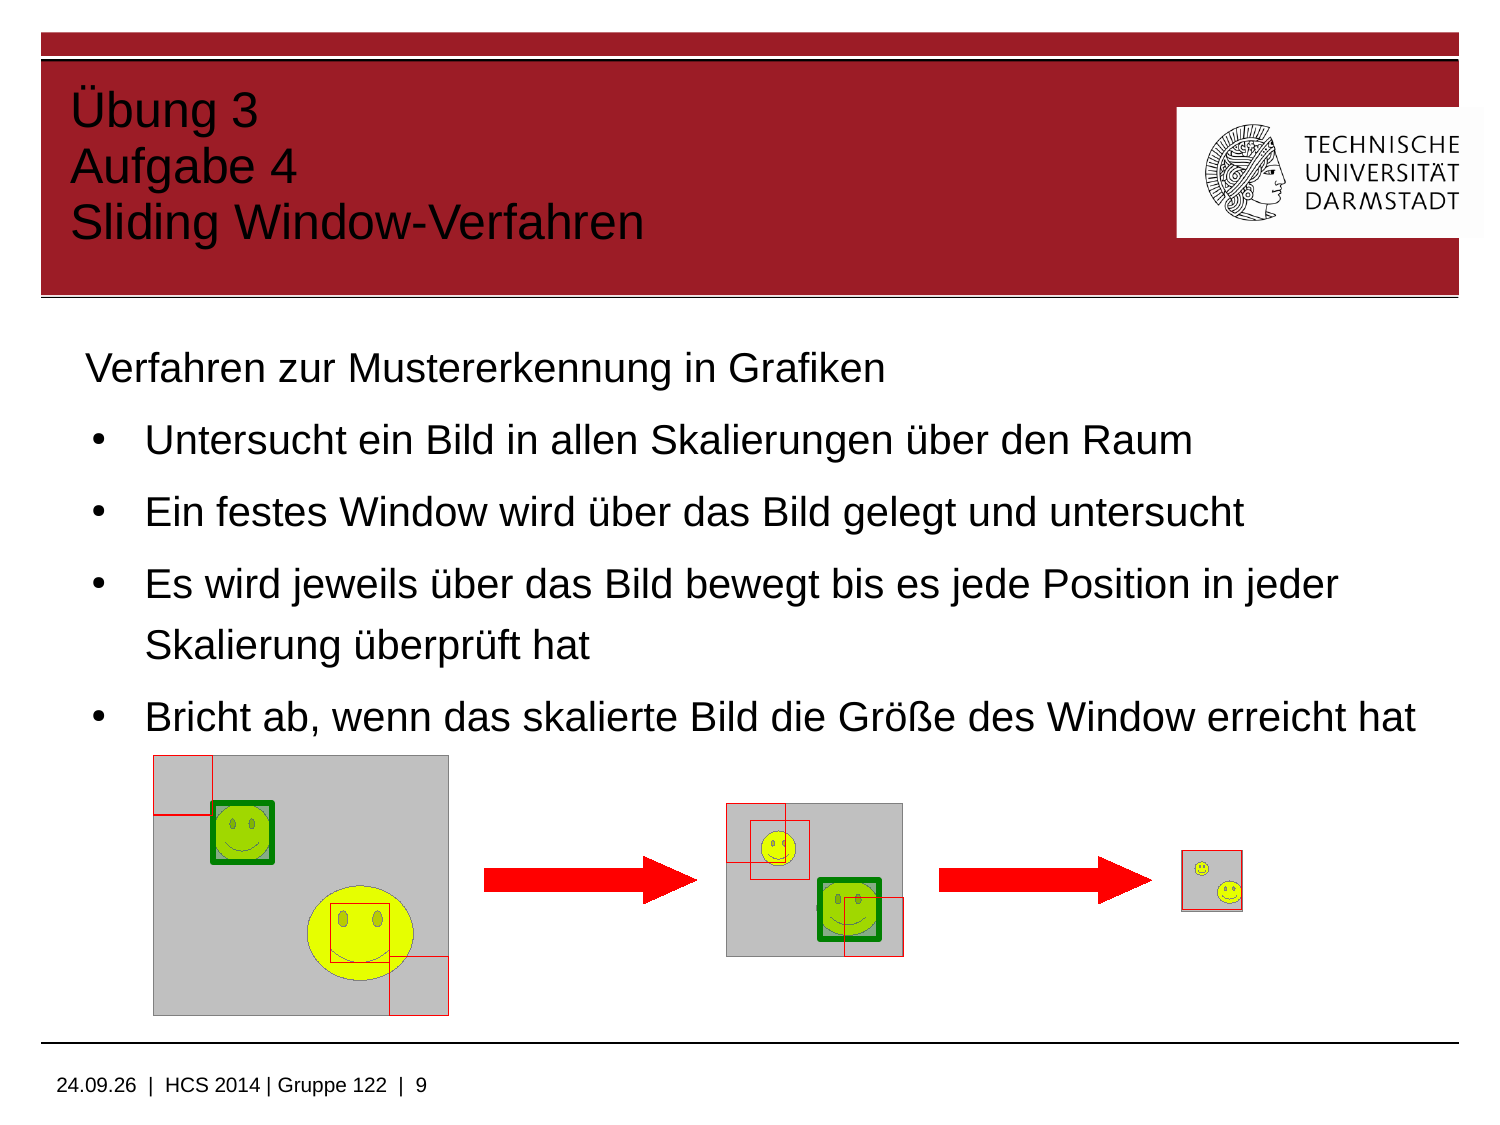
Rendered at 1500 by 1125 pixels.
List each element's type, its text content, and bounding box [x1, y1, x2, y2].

text_box [154, 756, 212, 814]
text_box [845, 898, 903, 956]
text_box [1183, 851, 1241, 909]
text_box [484, 856, 697, 904]
text_box [726, 803, 903, 957]
text_box [751, 821, 809, 879]
title Übung 3 Aufgabe 4 Sliding Window-Verfahren [70, 82, 1161, 250]
text_box [751, 821, 785, 862]
text_box [727, 804, 785, 862]
text_box [1181, 850, 1243, 912]
list Verfahren zur Mustererkennung in Grafiken Untersucht ein Bild in allen Skalierungen über den Raum Ein festes Window wird über das Bild gelegt und untersucht Es wird jeweils über das Bild bewegt bis es jede Position in jeder Skalierung überprüft hat Bricht ab, wenn das skalierte Bild die Größe des Window erreicht hat [73, 330, 1430, 745]
picture [1176, 107, 1484, 238]
text_box [390, 957, 448, 1015]
text_box [939, 856, 1152, 904]
text_box [331, 904, 389, 962]
text_box [153, 755, 449, 1016]
